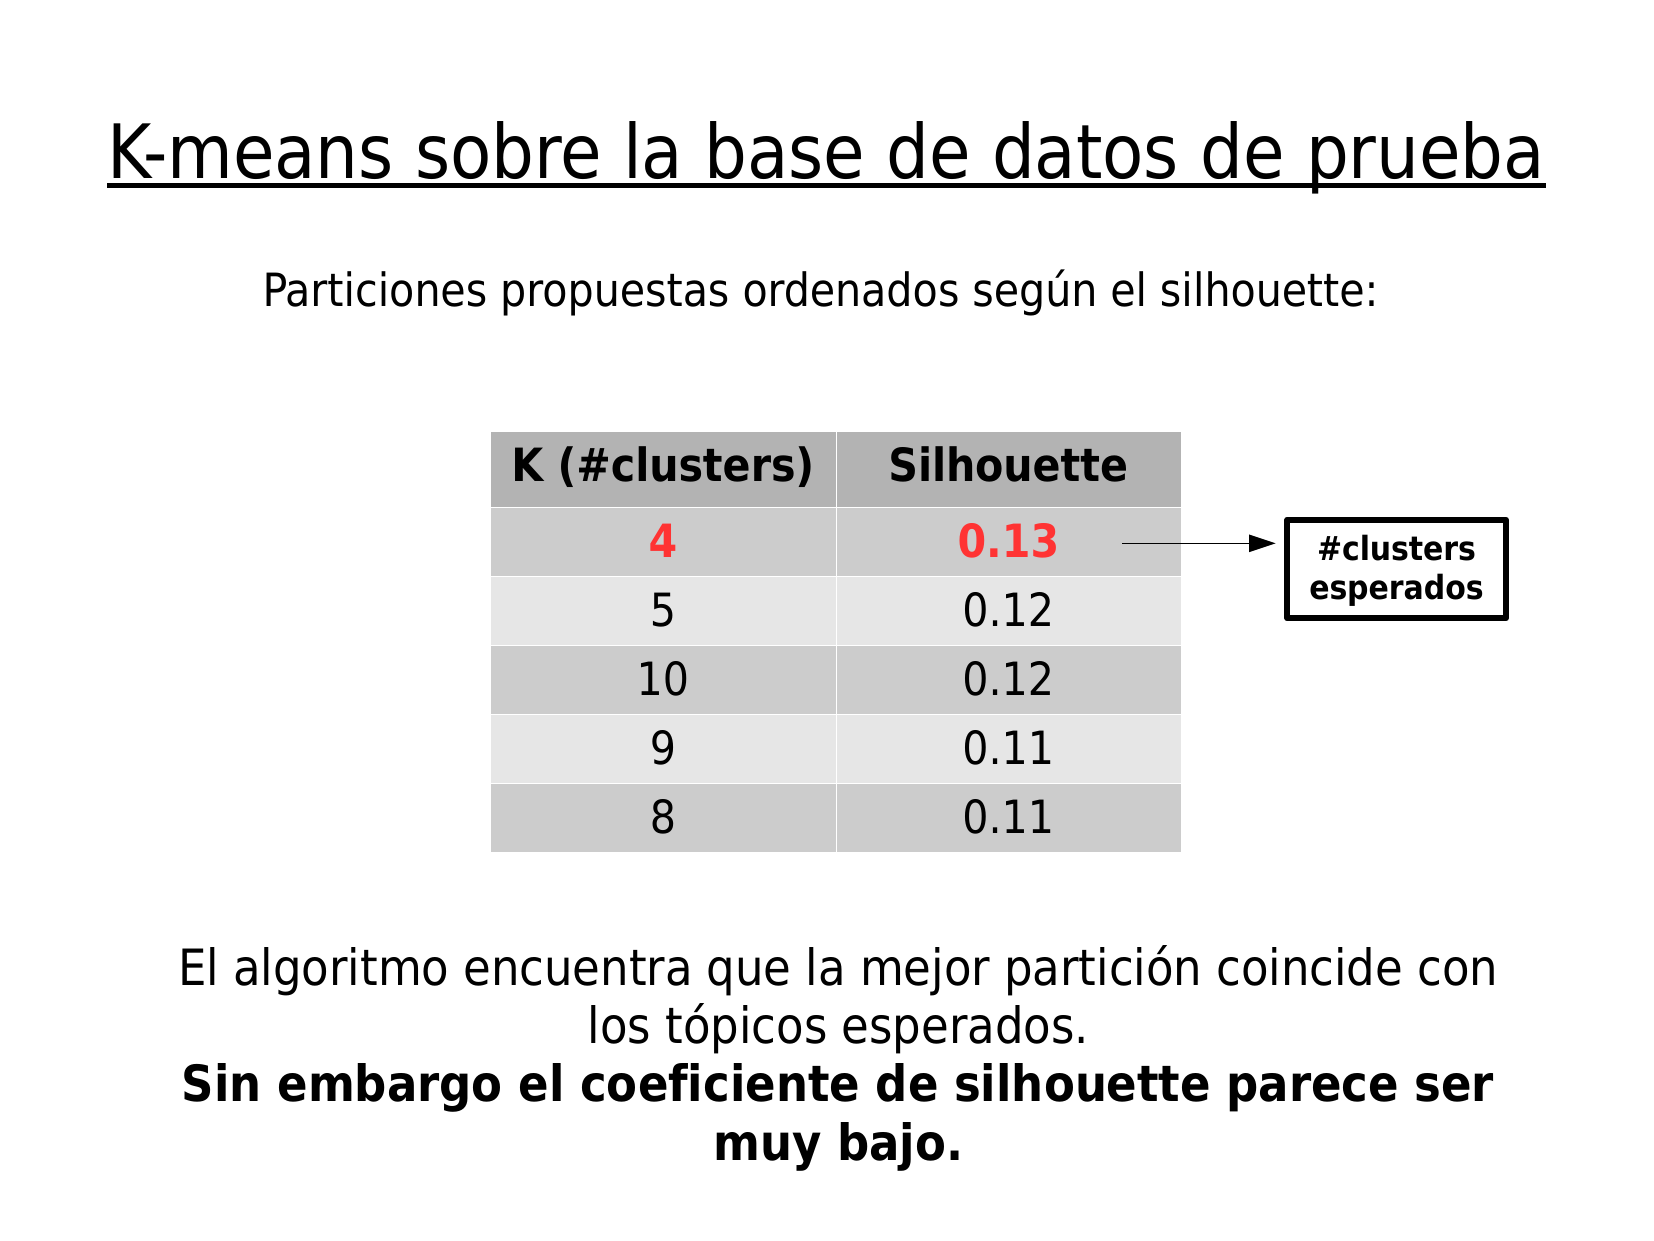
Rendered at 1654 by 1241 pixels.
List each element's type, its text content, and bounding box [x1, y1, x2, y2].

table_header Silhouette [837, 432, 1181, 507]
table_cell 0.11 [837, 715, 1181, 783]
title K-means sobre la base de datos de prueba [82, 49, 1571, 257]
table_cell 4 [491, 508, 836, 576]
table_header K (#clusters) [491, 432, 836, 507]
table_cell 5 [491, 577, 836, 645]
text_box #clusters esperados [1287, 519, 1506, 619]
text_box El algoritmo encuentra que la mejor partición coincide con los tópicos esperados. Sin embargo el coeficiente de silhouette parece ser muy bajo. [129, 931, 1548, 1181]
table_cell 0.13 [837, 508, 1181, 576]
table_cell 0.12 [837, 577, 1181, 645]
table_cell 0.11 [837, 784, 1181, 852]
table_cell 8 [491, 784, 836, 852]
table_cell 9 [491, 715, 836, 783]
table_cell 10 [491, 646, 836, 714]
table_cell 0.12 [837, 646, 1181, 714]
text_box Particiones propuestas ordenados según el silhouette: [82, 256, 1560, 379]
